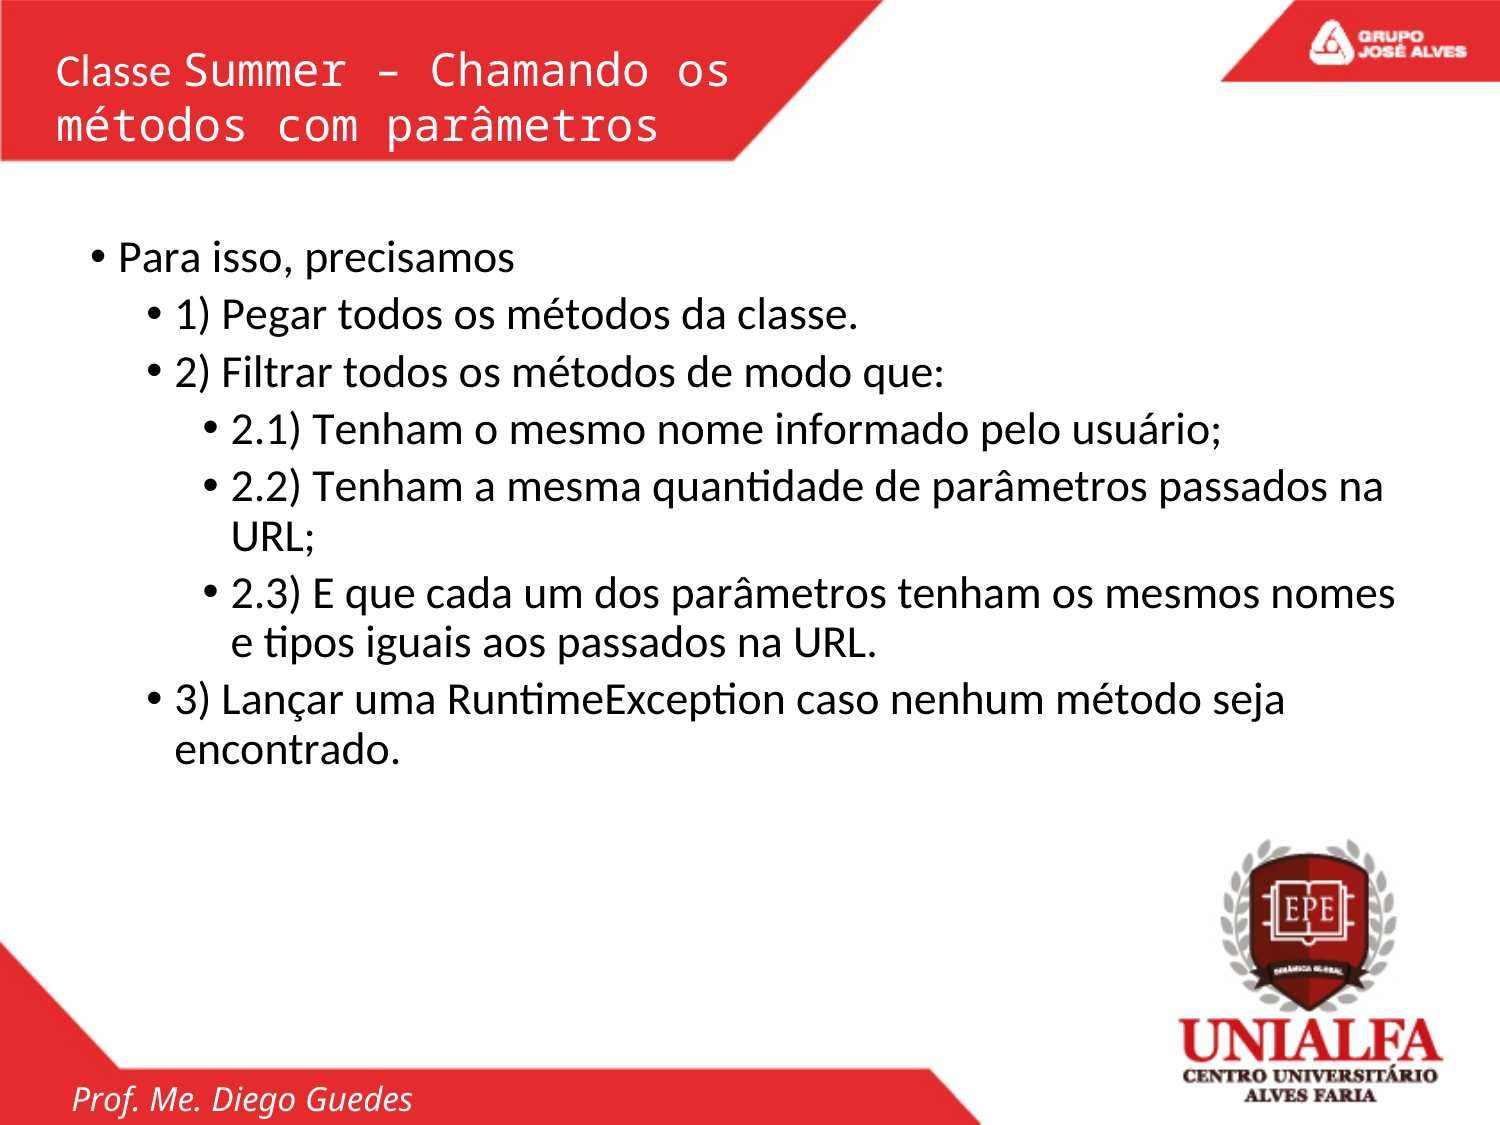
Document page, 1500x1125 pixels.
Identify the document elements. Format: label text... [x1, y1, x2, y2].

list Para isso, precisamos 1) Pegar todos os métodos da classe. 2) Filtrar todos os métodos de modo que: 2.1) Tenham o mesmo nome informado pelo usuário; 2.2) Tenham a mesma quantidade de parâmetros passados na URL; 2.3) E que cada um dos parâmetros tenham os mesmos nomes e tipos iguais aos passados na URL. 3) Lançar uma RuntimeException caso nenhum método seja encontrado. [75, 225, 1426, 933]
picture [0, 0, 1500, 1125]
text_box Classe Summer – Chamando os métodos com parâmetros [41, 32, 771, 158]
text_box Prof. Me. Diego Guedes [56, 1070, 711, 1125]
